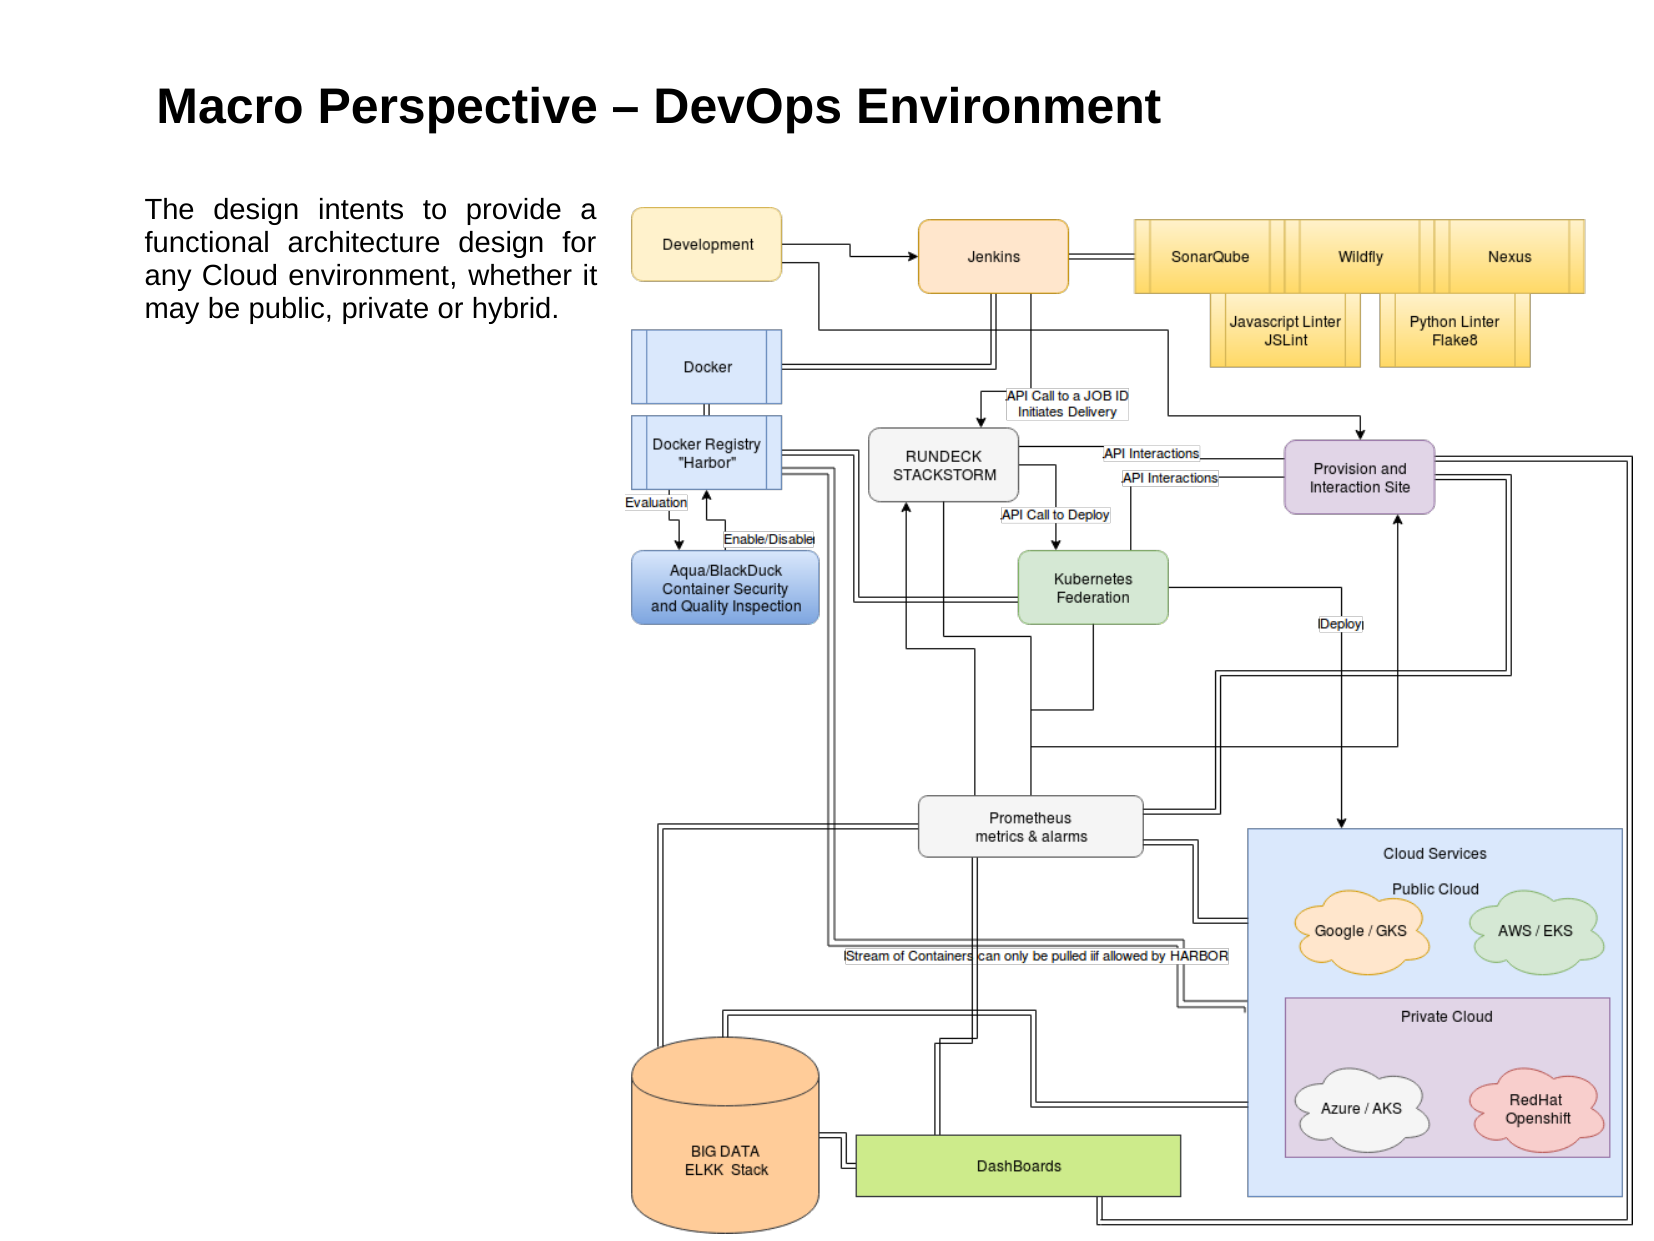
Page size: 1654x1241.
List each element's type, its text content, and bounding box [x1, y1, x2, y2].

picture [625, 207, 1633, 1234]
text_box Macro Perspective – DevOps Environment [141, 70, 1178, 142]
text_box The design intents to provide a functional architecture design for any Cloud environment, whether it may be public, private or hybrid. [129, 186, 615, 367]
